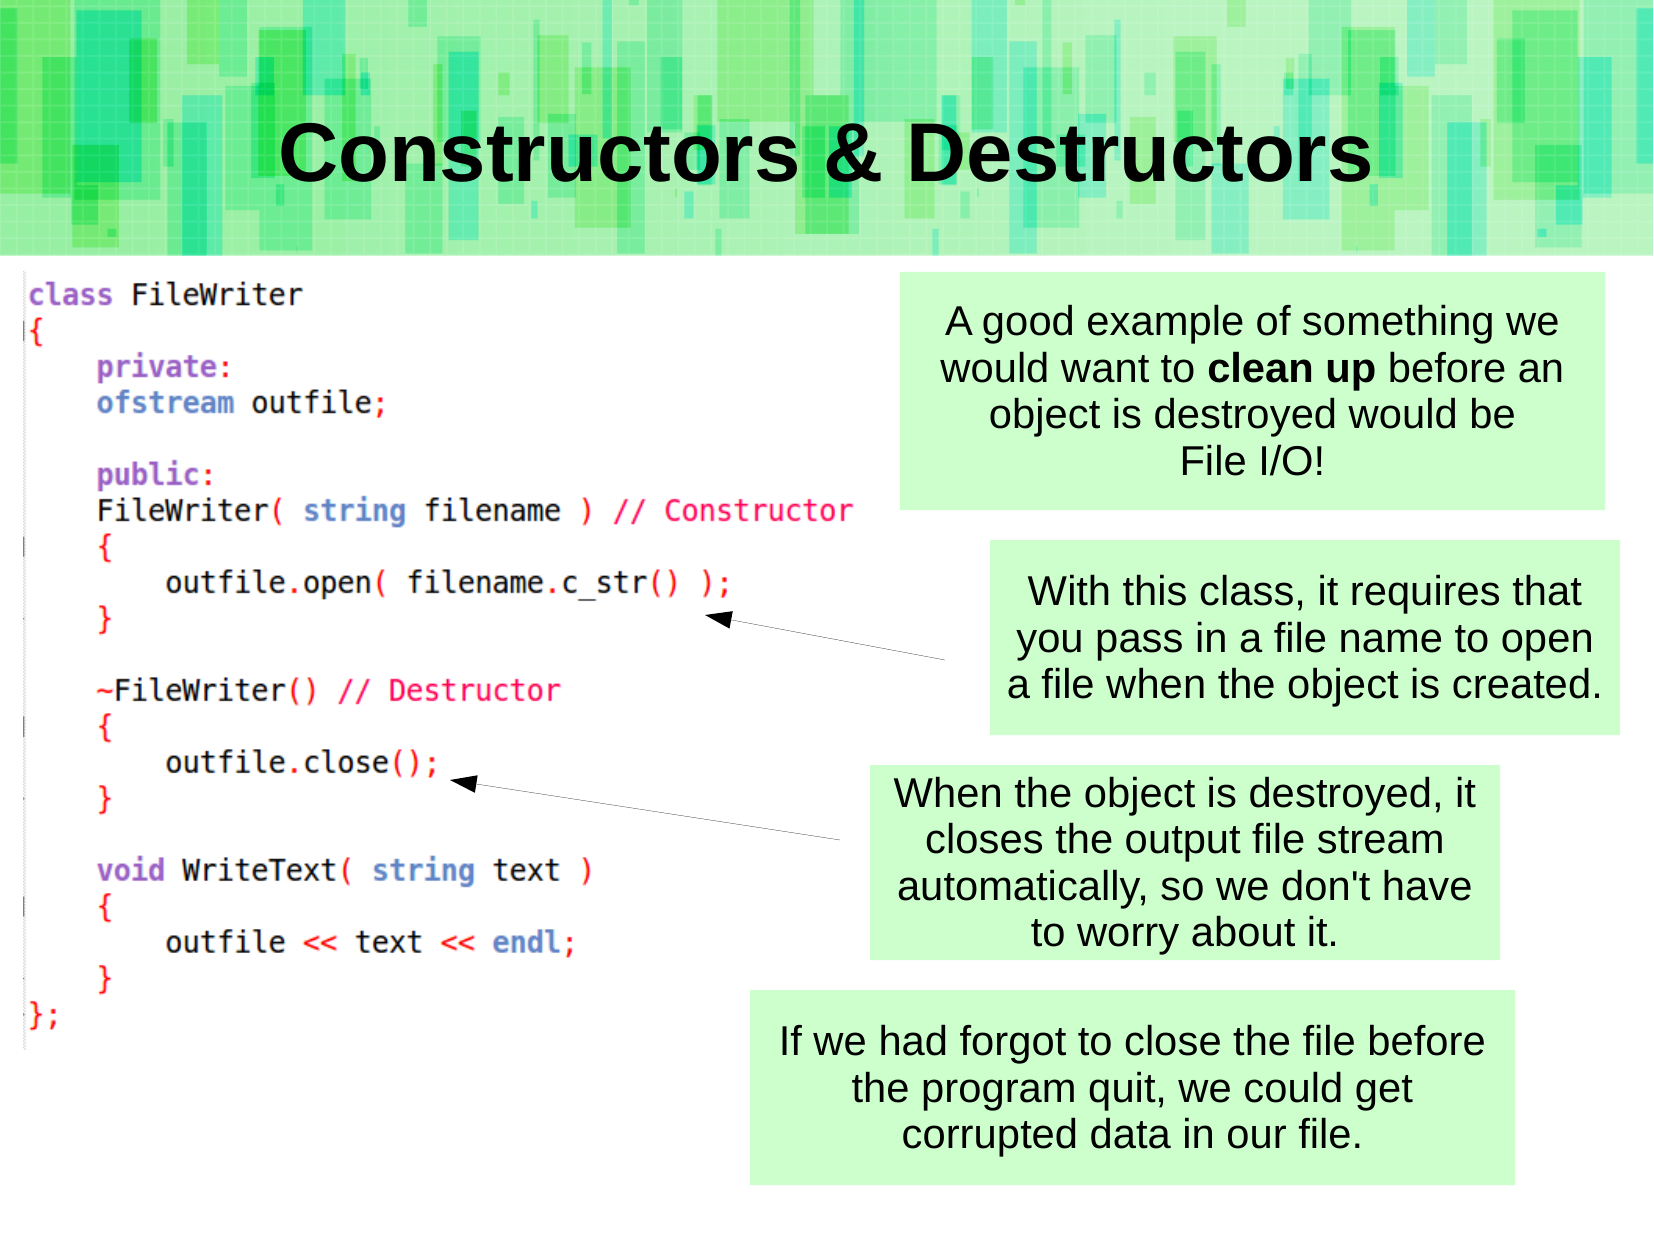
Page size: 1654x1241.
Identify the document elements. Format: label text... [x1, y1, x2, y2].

text_box When the object is destroyed, it closes the output file stream automatically, so we don't have to worry about it. [870, 765, 1501, 961]
text_box If we had forgot to close the file before the program quit, we could get corrupted data in our file. [750, 990, 1516, 1186]
title Constructors & Destructors [82, 49, 1571, 257]
text_box A good example of something we would want to clean up before an object is destroyed would be File I/O! [900, 271, 1606, 511]
picture [0, 0, 1654, 1241]
text_box With this class, it requires that you pass in a file name to open a file when the object is created. [990, 540, 1621, 736]
